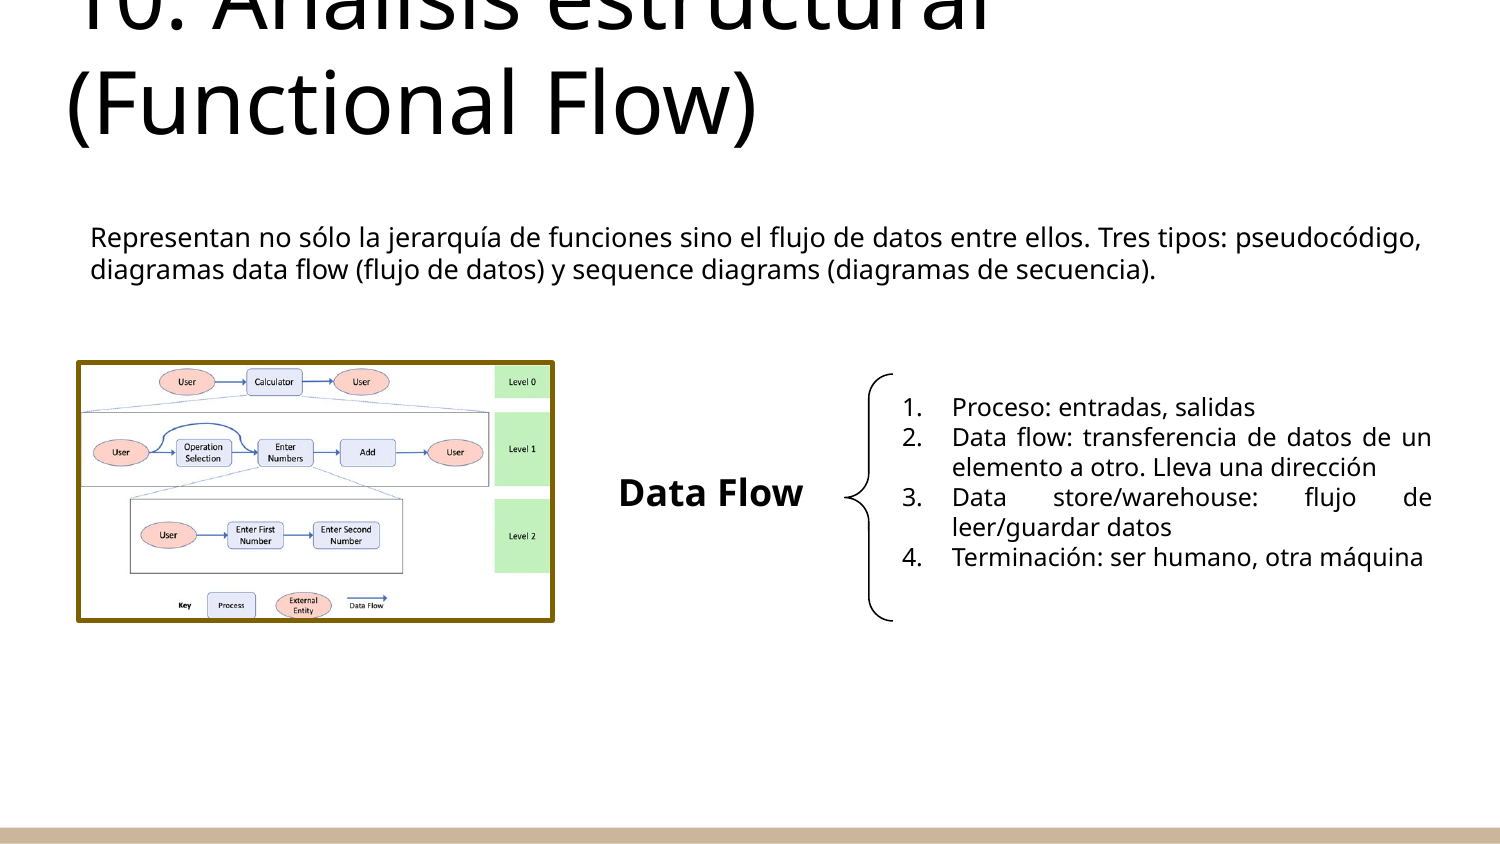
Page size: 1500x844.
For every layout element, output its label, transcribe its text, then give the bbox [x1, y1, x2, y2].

picture [80, 365, 550, 619]
text_box Proceso: entradas, salidas Data flow: transferencia de datos de un elemento a otro. Lleva una dirección Data store/warehouse: flujo de leer/guardar datos Terminación: ser humano, otra máquina [861, 365, 1449, 630]
title 10. Análisis estructural (Functional Flow) [51, 30, 1449, 167]
text_box Representan no sólo la jerarquía de funciones sino el flujo de datos entre ellos. Tres tipos: pseudocódigo, diagramas data flow (flujo de datos) y sequence diagrams (diagramas de secuencia). [75, 211, 1437, 327]
text_box Data Flow [588, 450, 833, 533]
